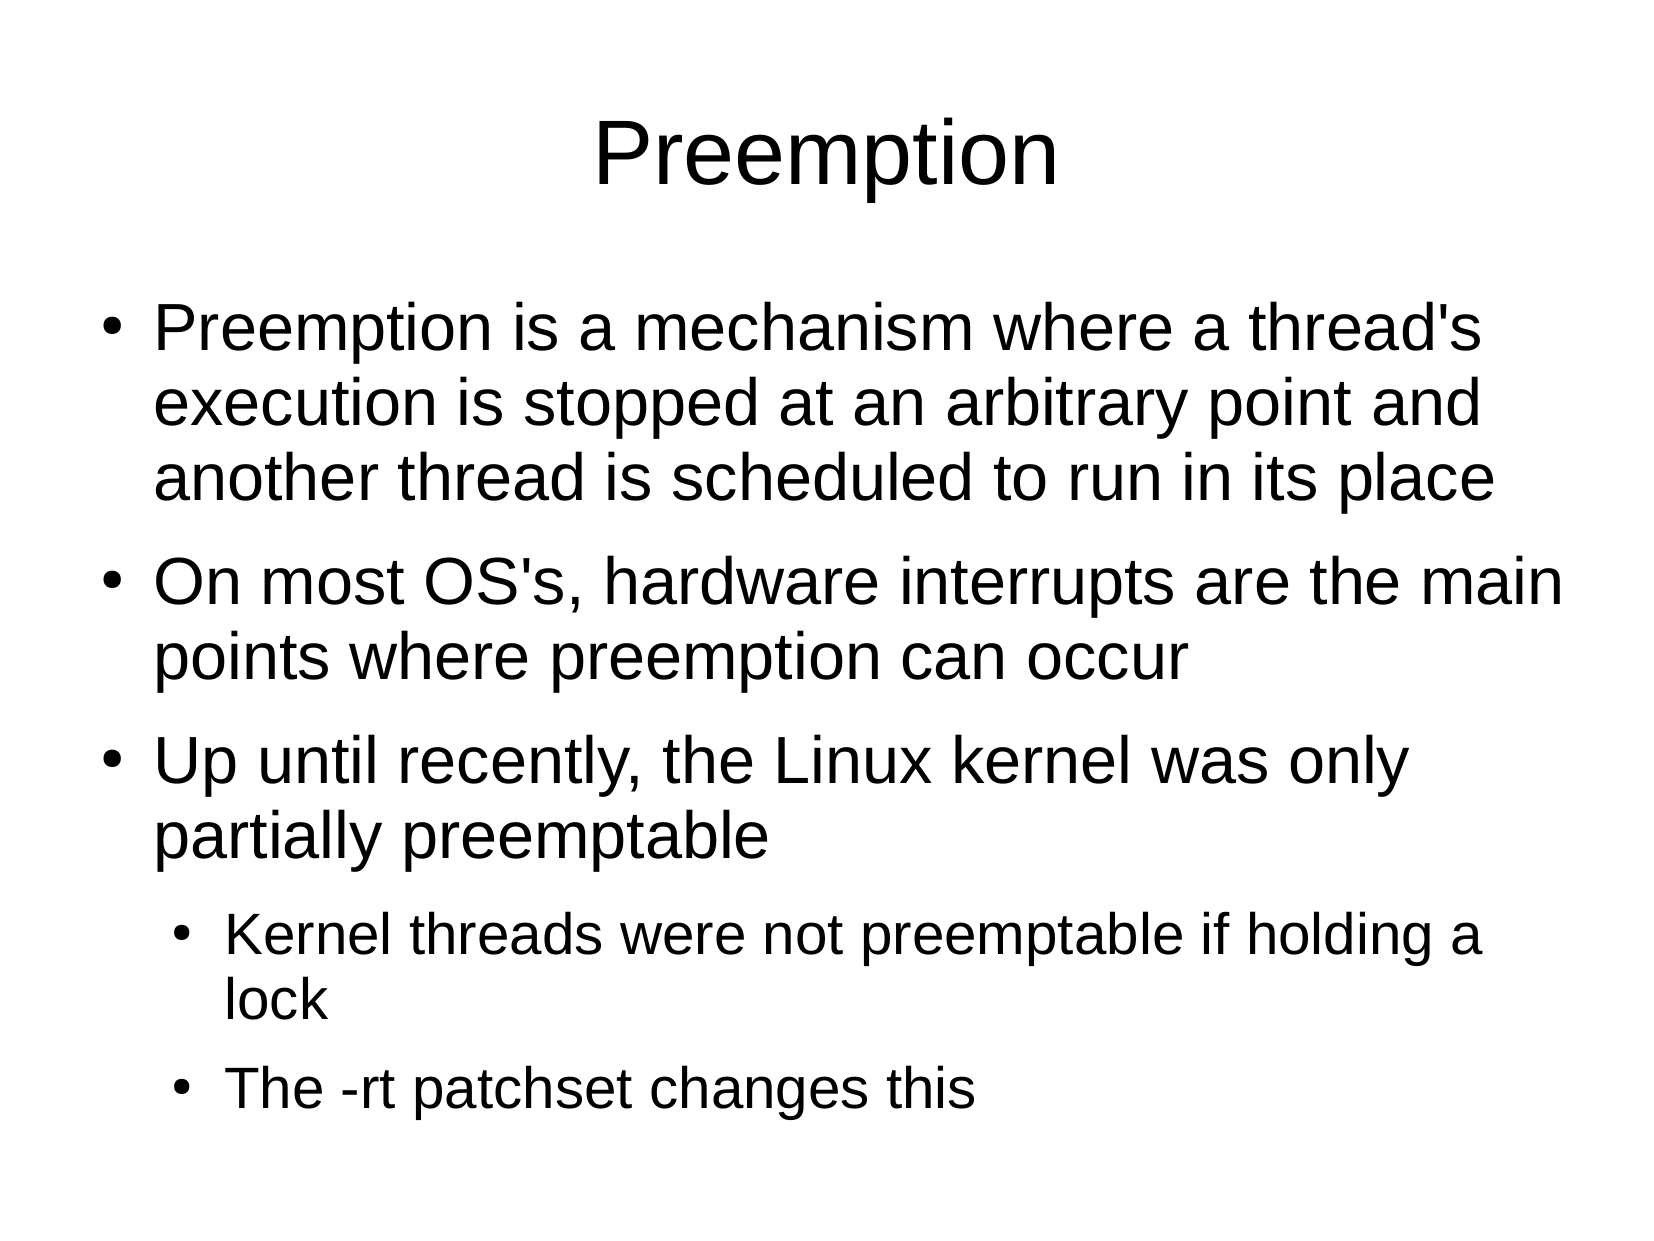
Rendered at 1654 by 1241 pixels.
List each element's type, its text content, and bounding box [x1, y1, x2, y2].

list Preemption is a mechanism where a thread's execution is stopped at an arbitrary point and another thread is scheduled to run in its place On most OS's, hardware interrupts are the main points where preemption can occur Up until recently, the Linux kernel was only partially preemptable Kernel threads were not preemptable if holding a lock The -rt patchset changes this [82, 290, 1571, 1121]
title Preemption [82, 56, 1571, 250]
